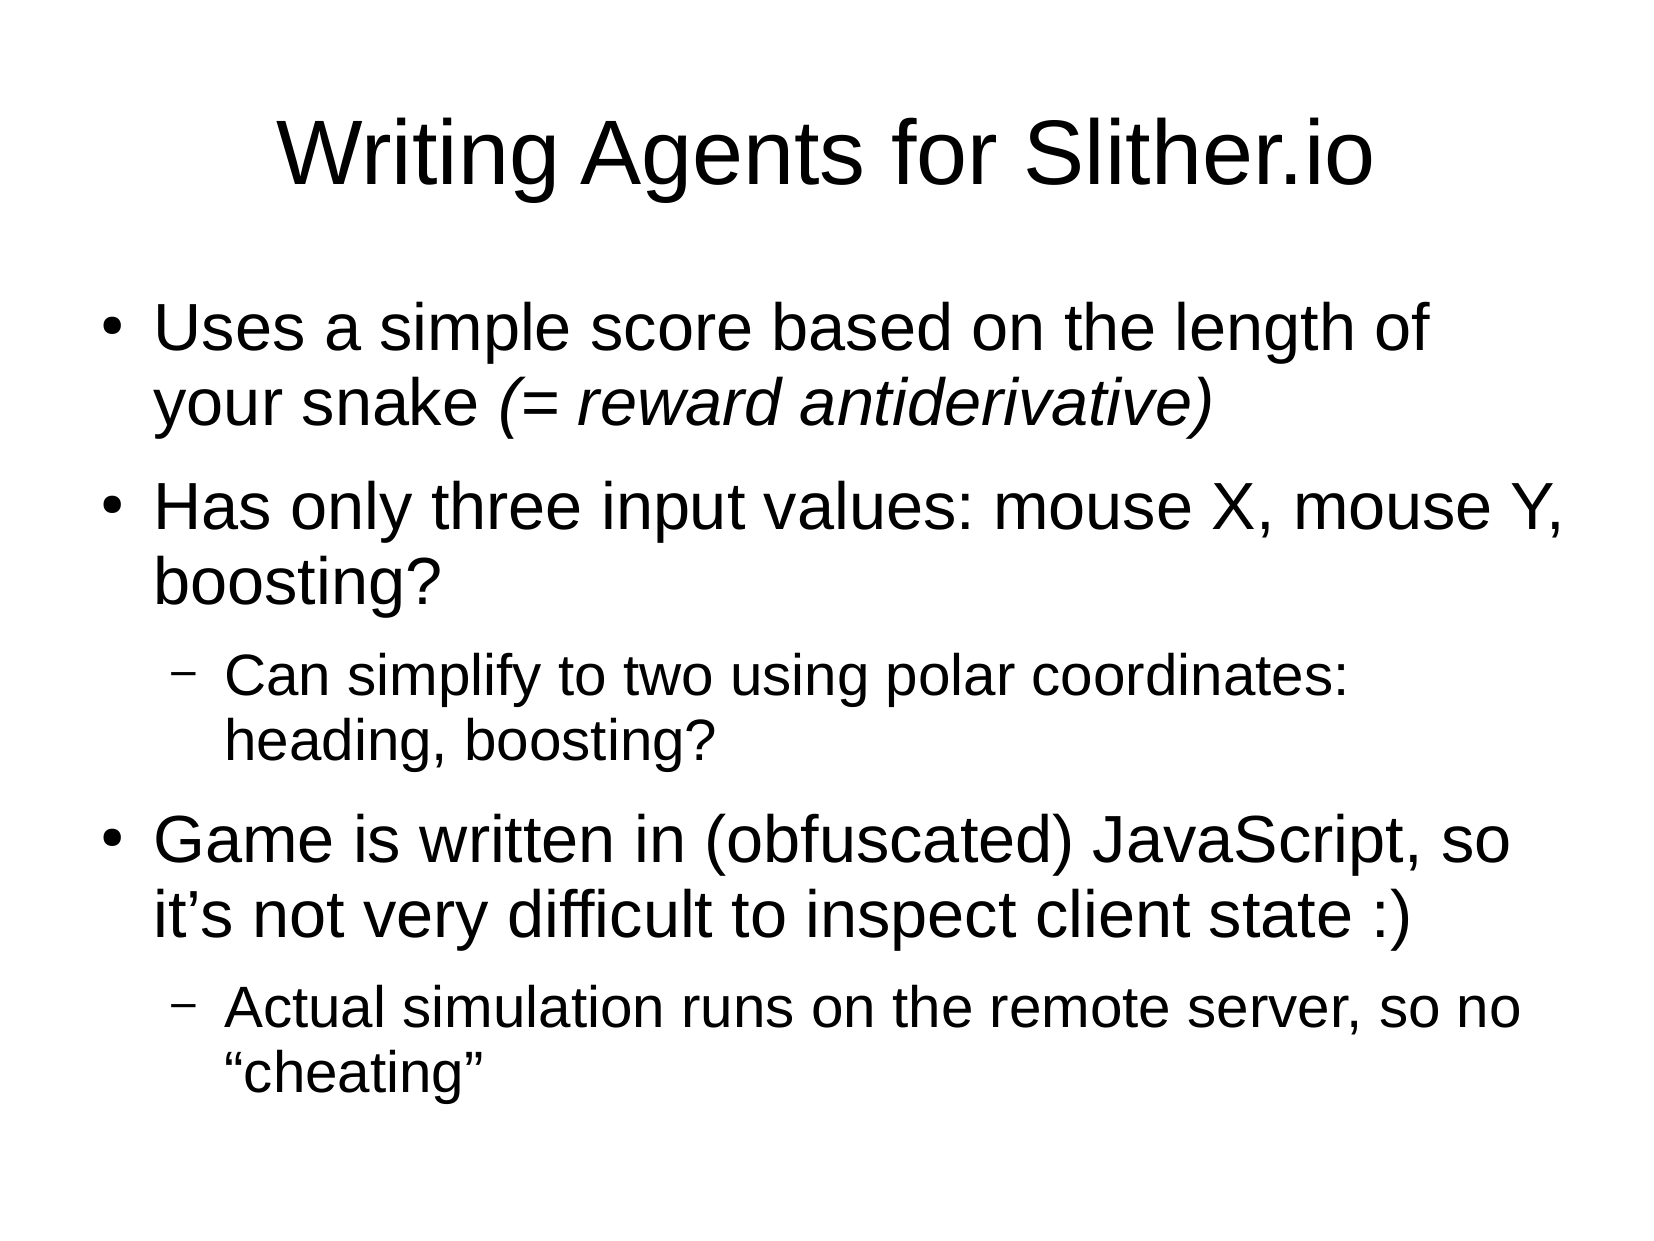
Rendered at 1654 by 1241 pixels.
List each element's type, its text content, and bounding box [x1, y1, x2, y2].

list Uses a simple score based on the length of your snake (= reward antiderivative) Has only three input values: mouse X, mouse Y, boosting? Can simplify to two using polar coordinates: heading, boosting? Game is written in (obfuscated) JavaScript, so it’s not very difficult to inspect client state :) Actual simulation runs on the remote server, so no “cheating” [82, 290, 1571, 1186]
title Writing Agents for Slither.io [82, 49, 1571, 257]
